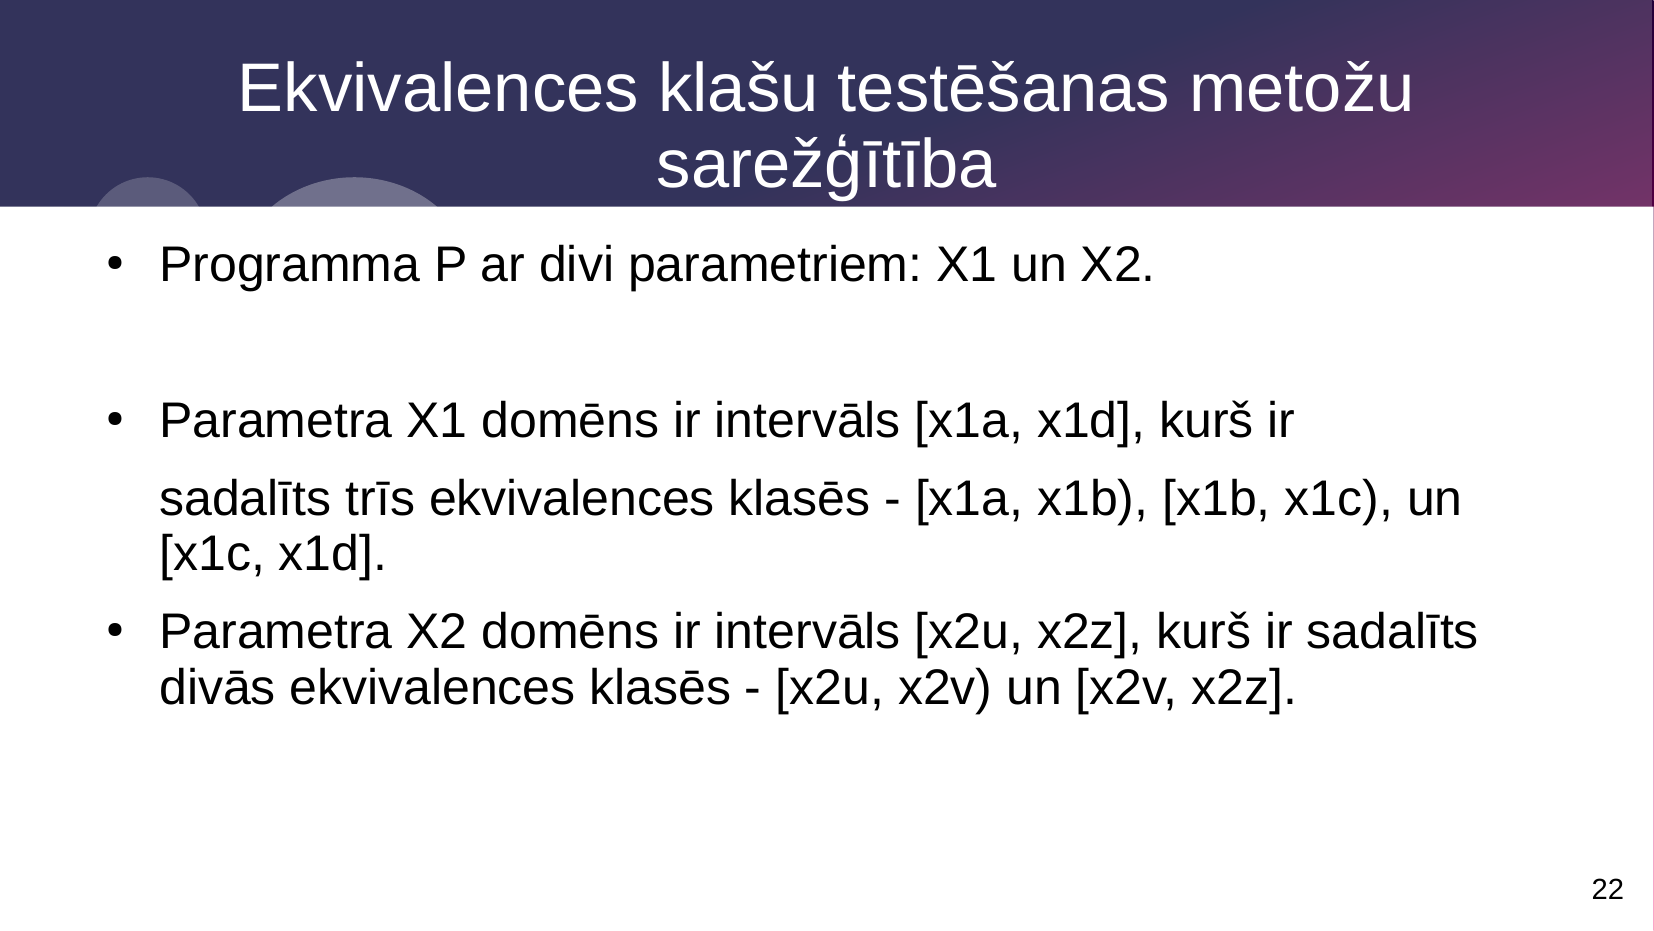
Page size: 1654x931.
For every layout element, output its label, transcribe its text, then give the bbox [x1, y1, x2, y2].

list Programma P ar divi parametriem: X1 un X2. Parametra X1 domēns ir intervāls [x1a, x1d], kurš ir sadalīts trīs ekvivalences klasēs - [x1a, x1b), [x1b, x1c), un [x1c, x1d]. Parametra X2 domēns ir intervāls [x2u, x2z], kurš ir sadalīts divās ekvivalences klasēs - [x2u, x2v) un [x2v, x2z]. [88, 236, 1565, 827]
title Ekvivalences klašu testēšanas metožu sarežģītība [88, 44, 1565, 207]
